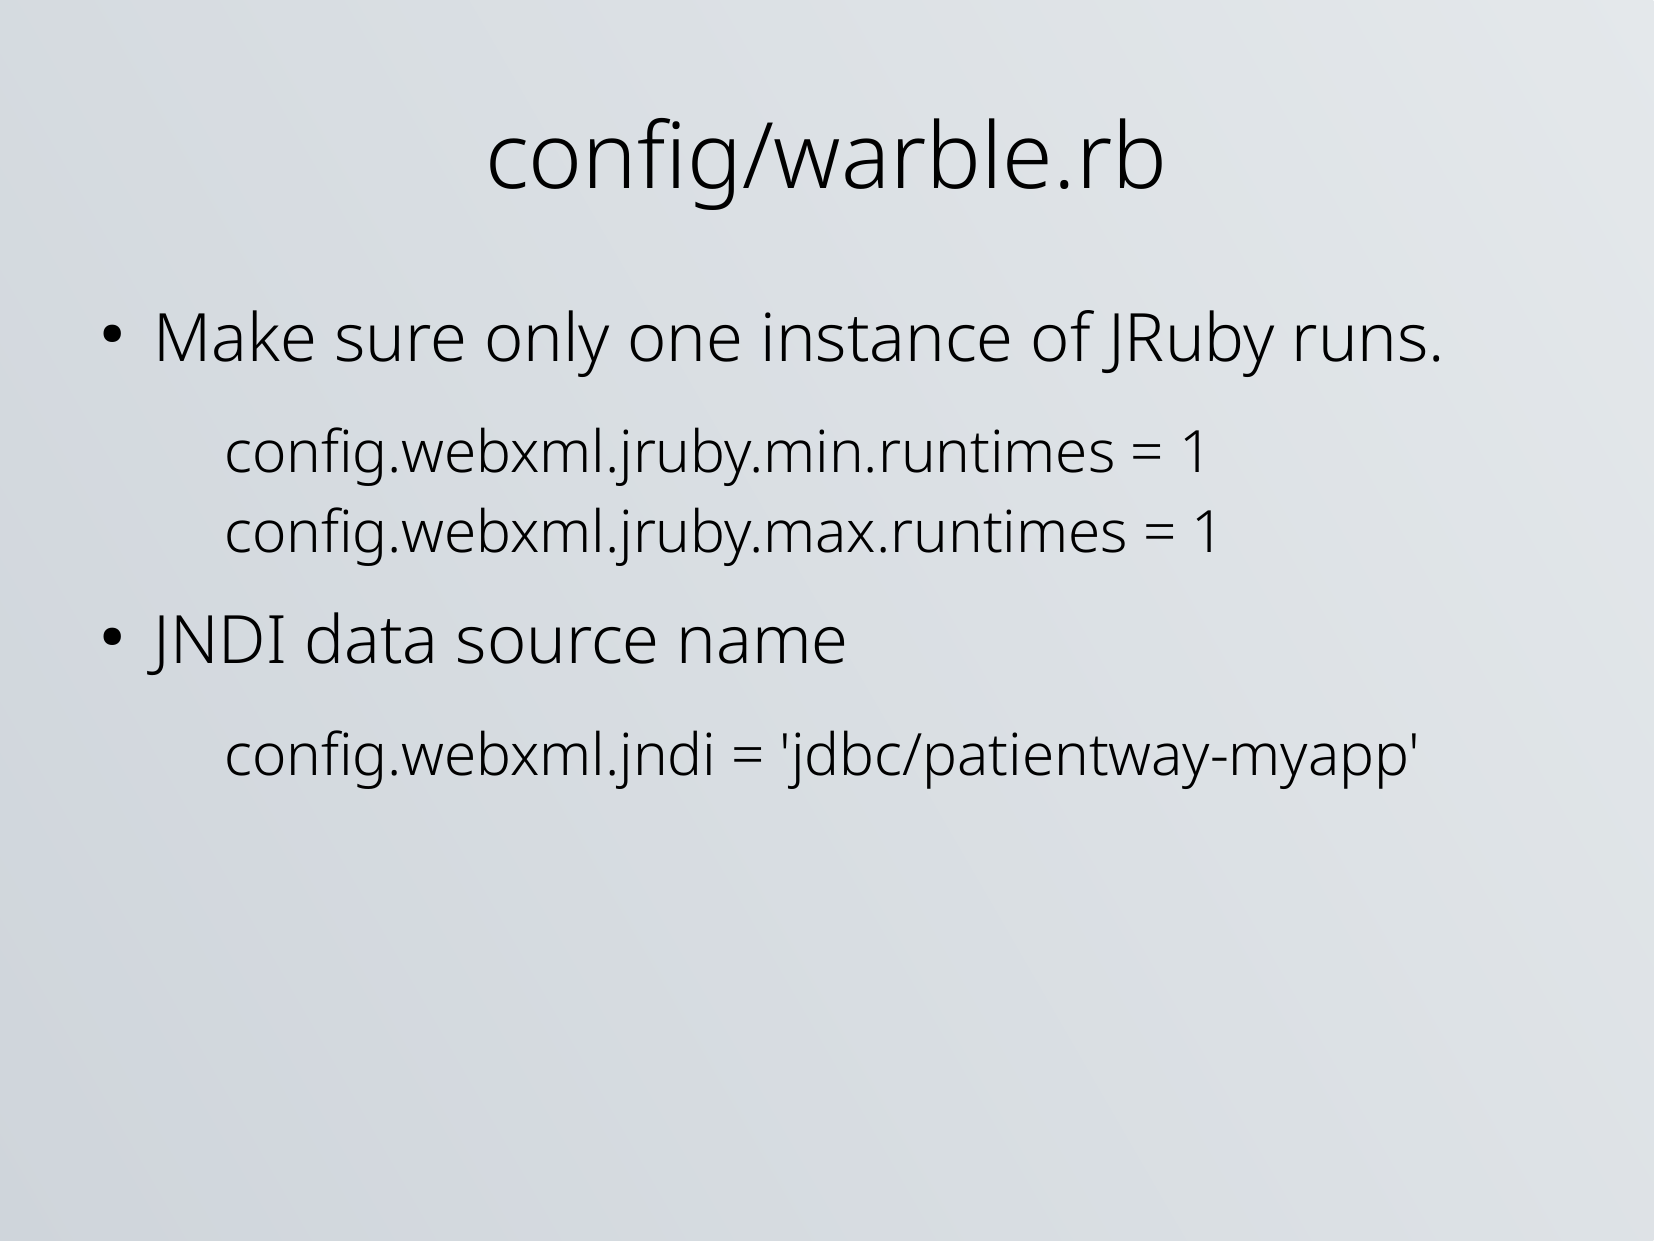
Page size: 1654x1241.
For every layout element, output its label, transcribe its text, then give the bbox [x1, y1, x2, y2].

title config/warble.rb [82, 56, 1571, 250]
list Make sure only one instance of JRuby runs. config.webxml.jruby.min.runtimes = 1 config.webxml.jruby.max.runtimes = 1 JNDI data source name config.webxml.jndi = 'jdbc/patientway-myapp' [82, 290, 1571, 1109]
